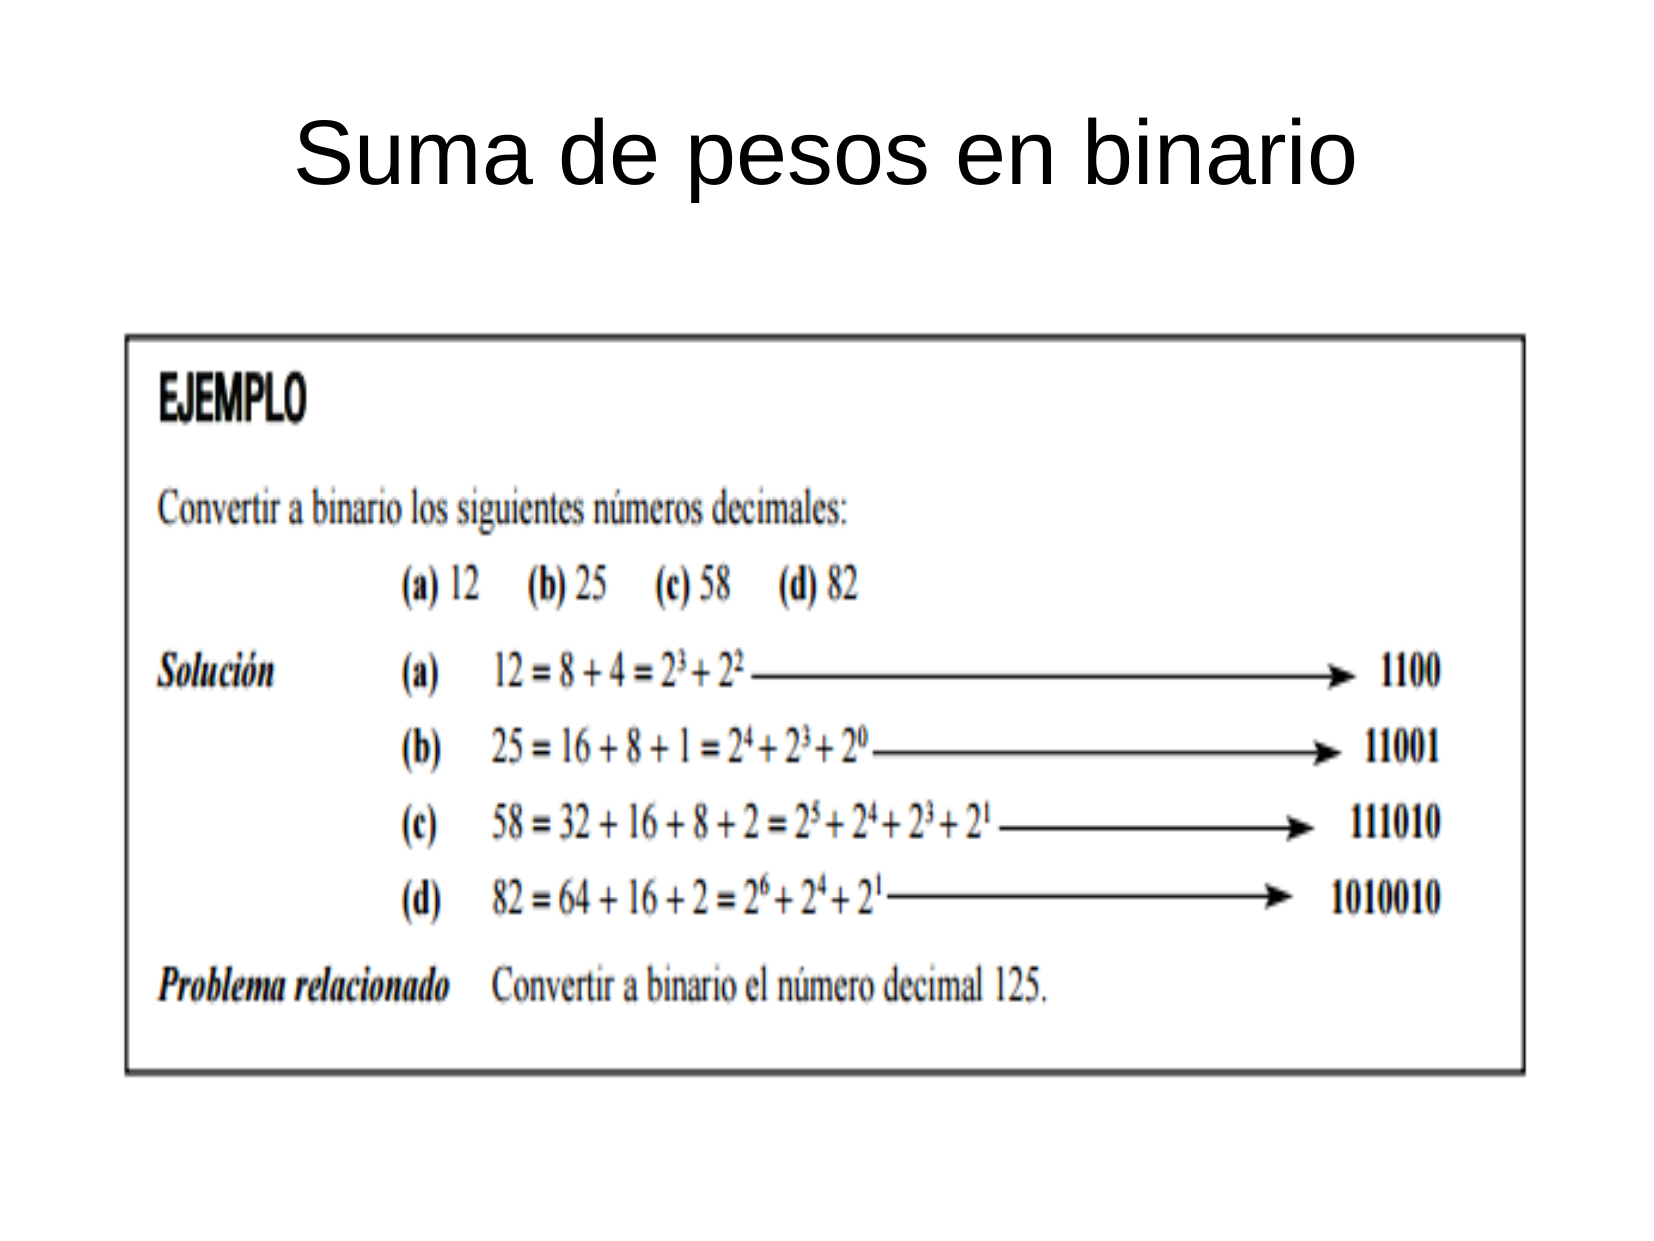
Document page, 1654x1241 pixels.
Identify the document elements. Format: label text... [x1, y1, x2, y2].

picture [118, 324, 1536, 1093]
title Suma de pesos en binario [82, 49, 1571, 257]
